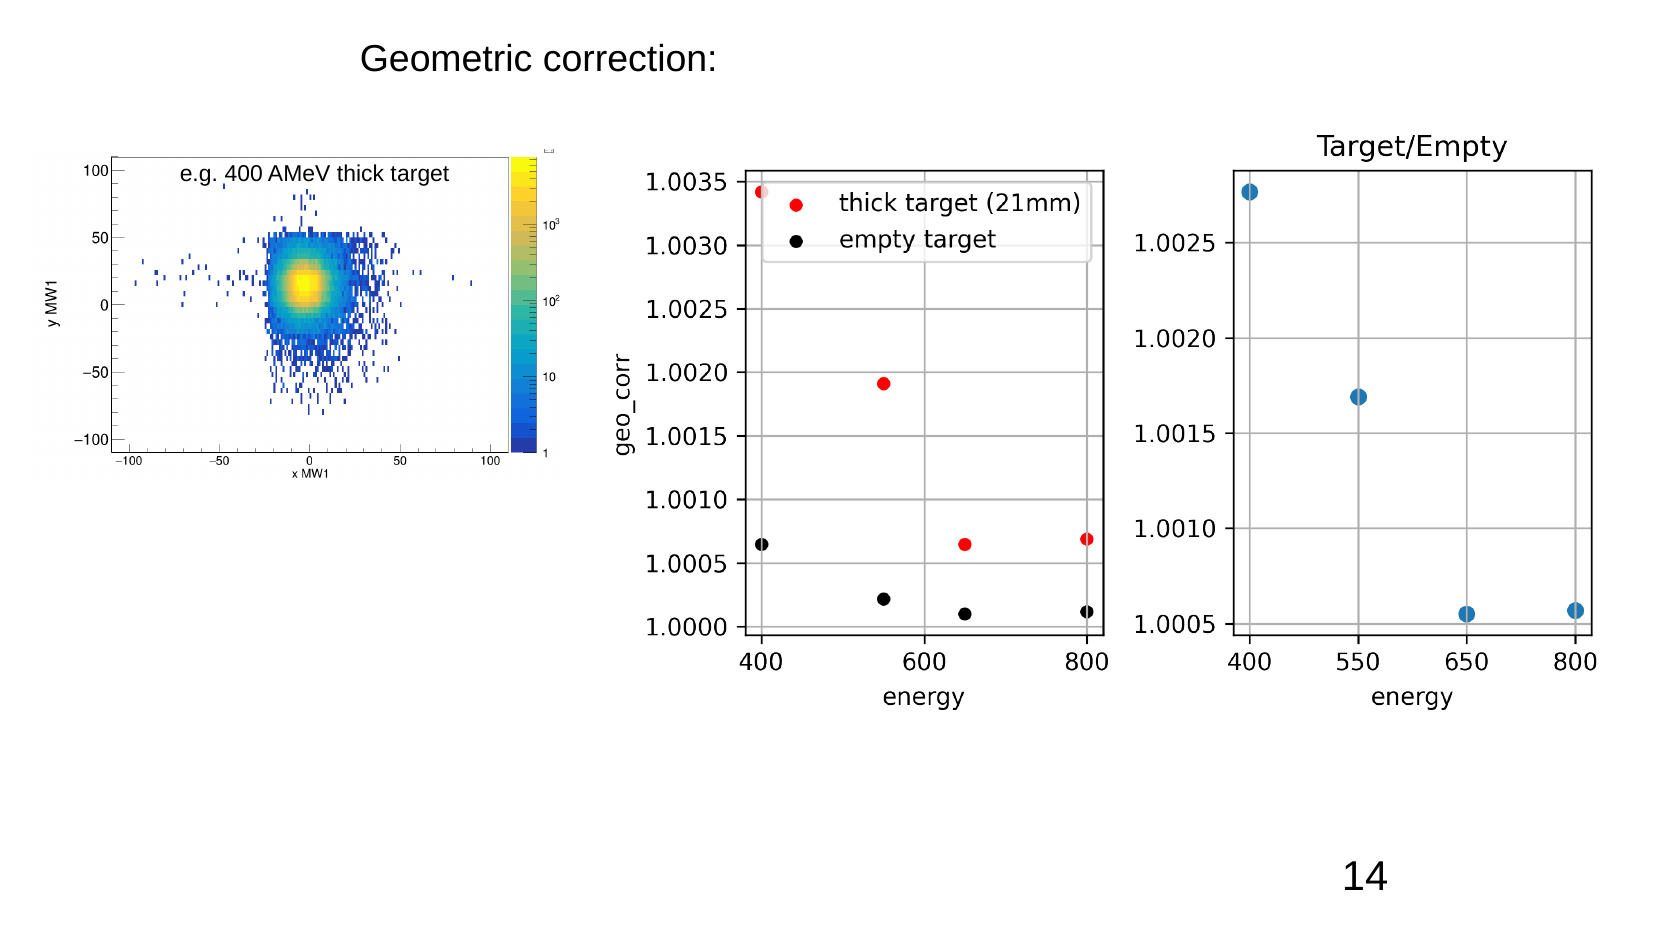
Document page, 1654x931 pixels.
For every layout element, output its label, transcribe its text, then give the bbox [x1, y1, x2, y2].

text_box Geometric correction: [345, 30, 1411, 87]
text_box e.g. 400 AMeV thick target [165, 153, 496, 194]
picture [585, 120, 1621, 736]
picture [30, 149, 562, 481]
